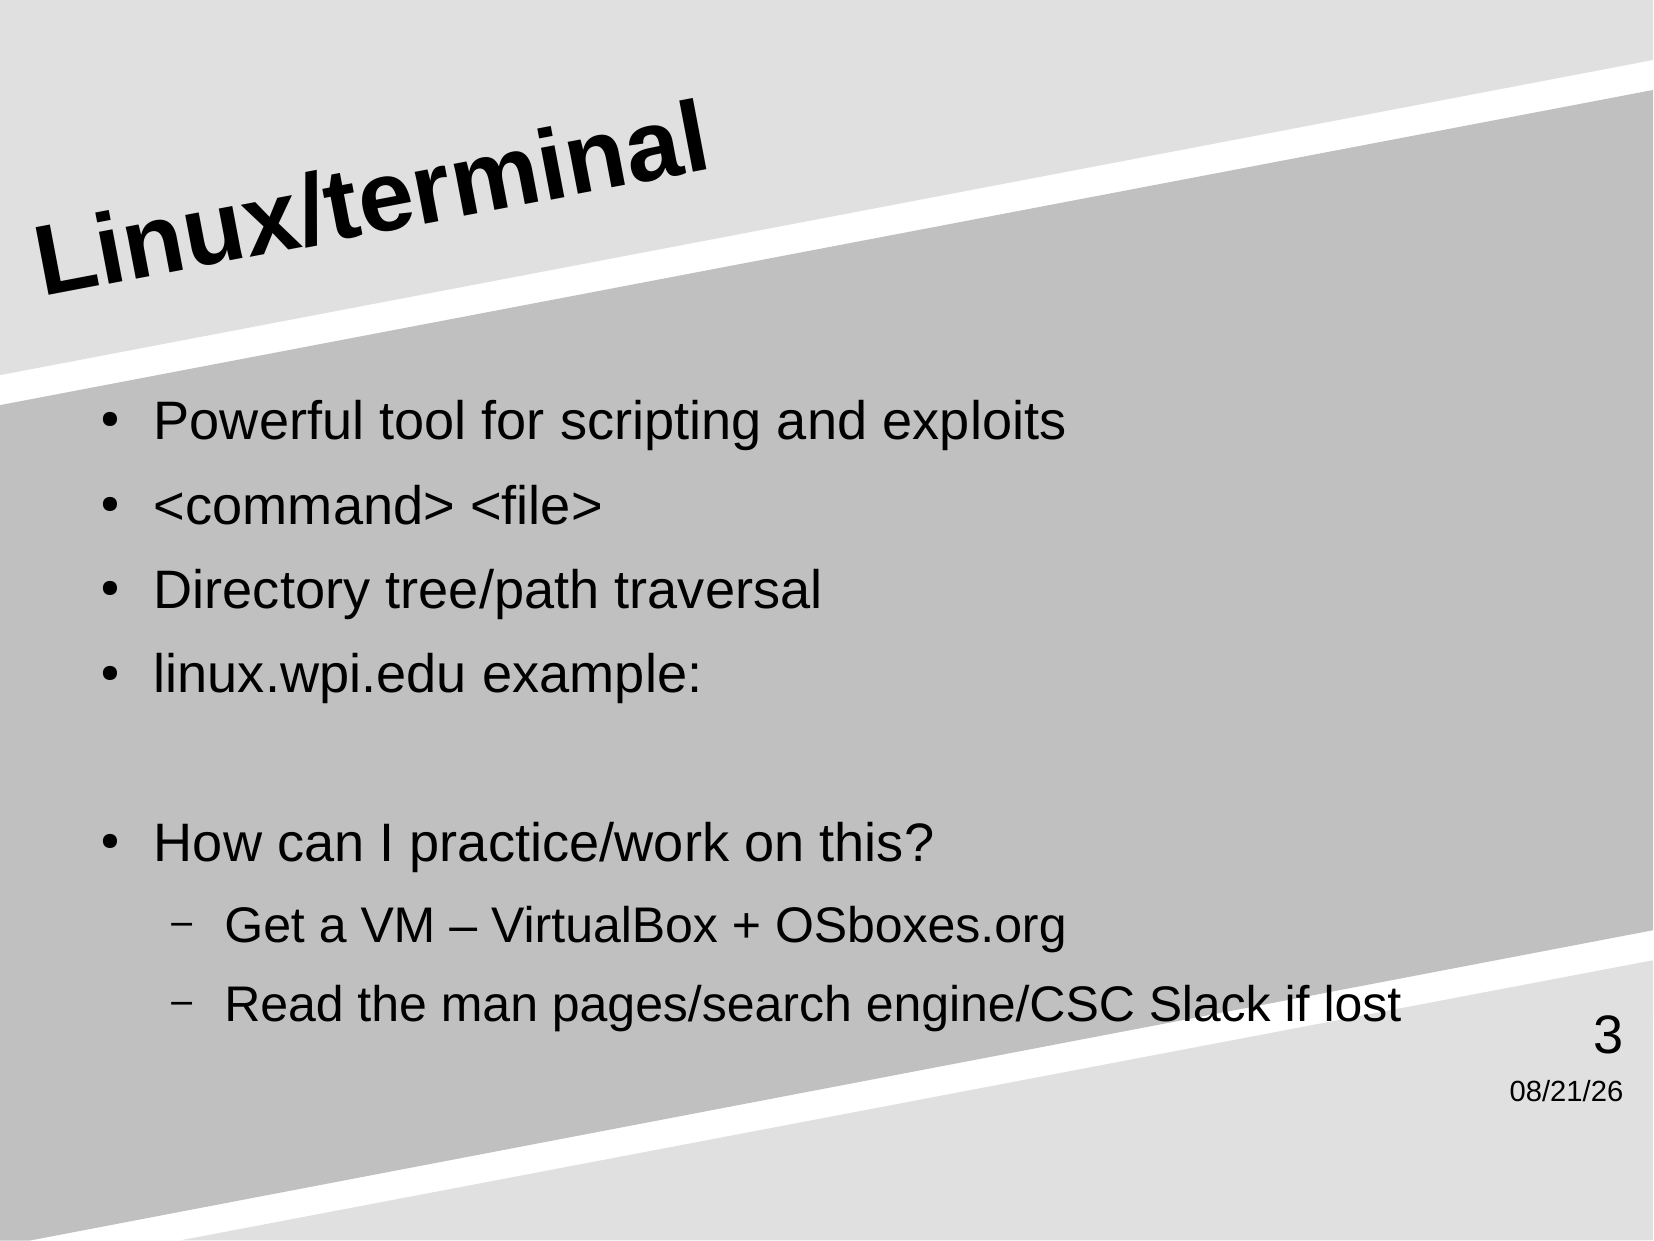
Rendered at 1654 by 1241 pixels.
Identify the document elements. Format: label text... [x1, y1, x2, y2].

title Linux/terminal [17, 0, 1518, 365]
list Powerful tool for scripting and exploits <command> <file> Directory tree/path traversal linux.wpi.edu example: How can I practice/work on this? Get a VM – VirtualBox + OSboxes.org Read the man pages/search engine/CSC Slack if lost [82, 390, 1538, 1036]
